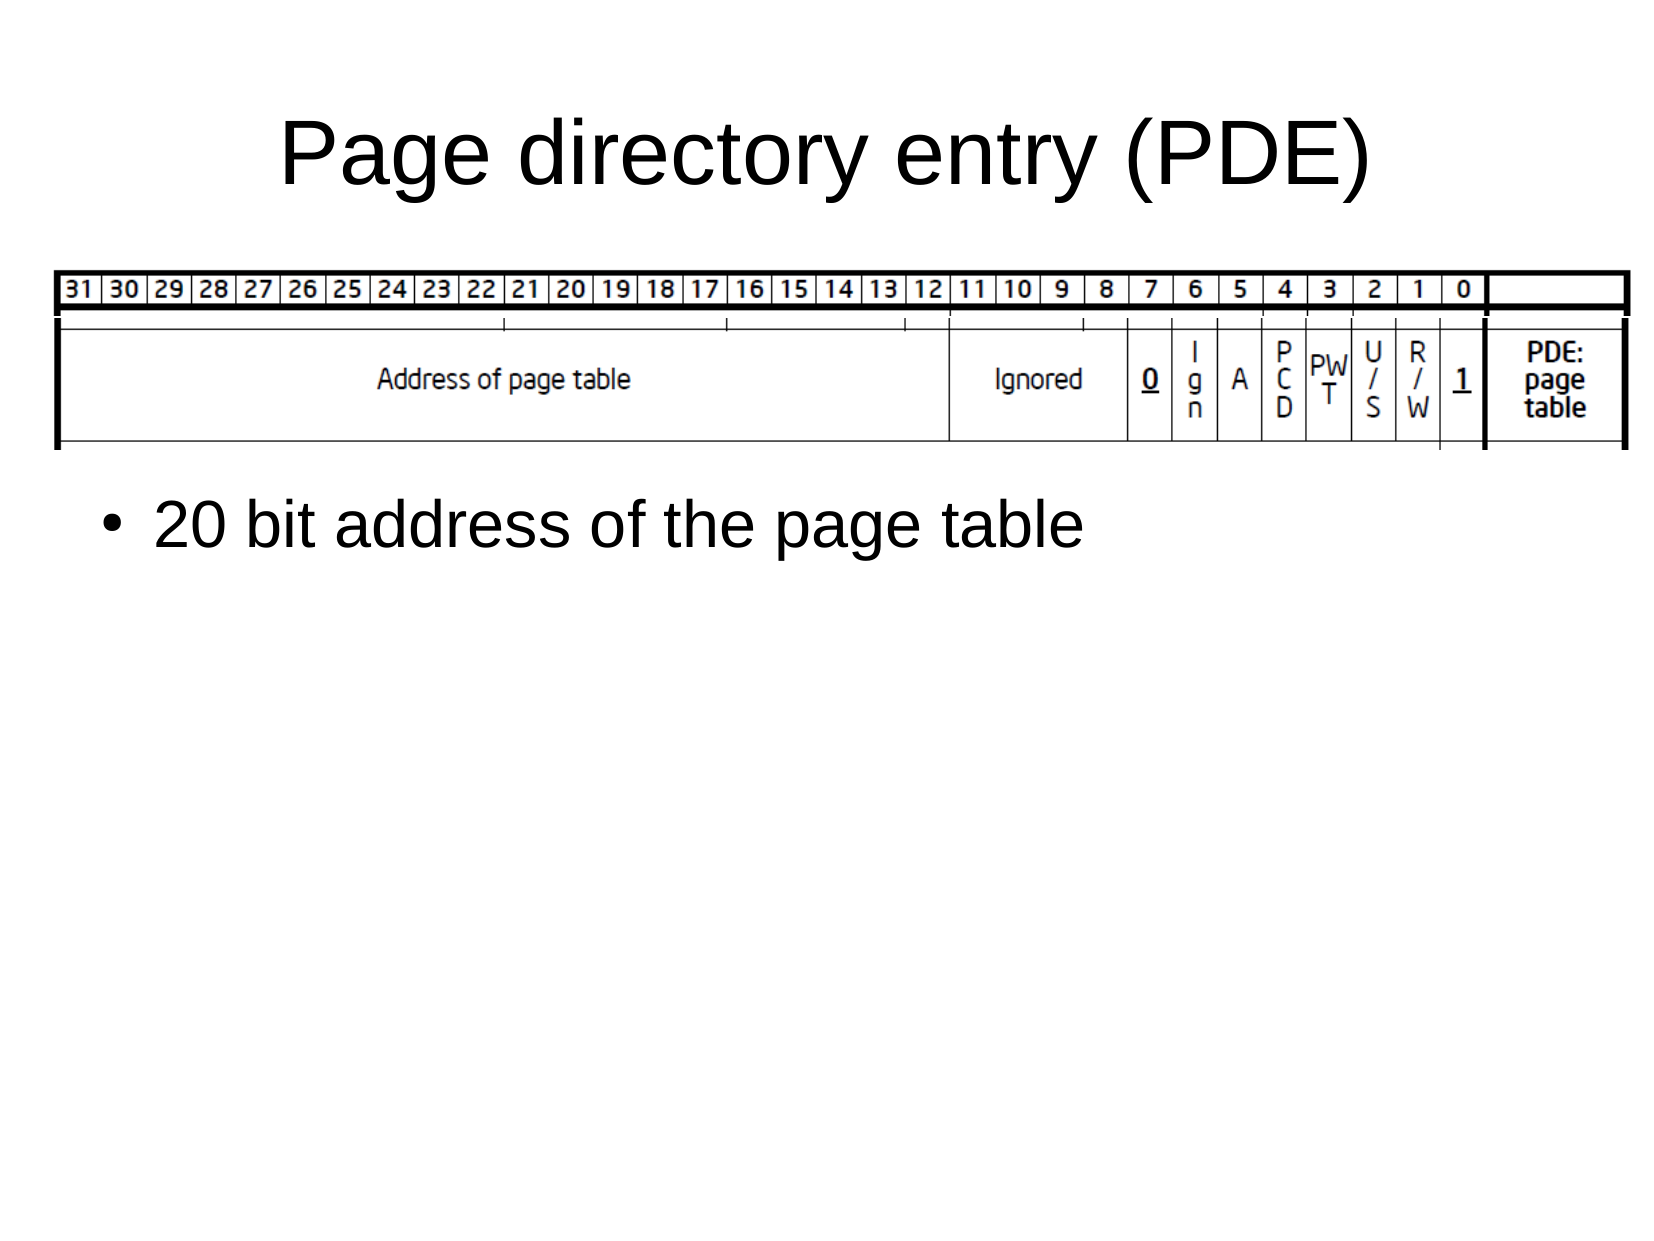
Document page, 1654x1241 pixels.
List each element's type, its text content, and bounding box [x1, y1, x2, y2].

title Page directory entry (PDE) [82, 49, 1571, 257]
picture [37, 318, 1642, 451]
list 20 bit address of the page table [82, 487, 1571, 1088]
picture [42, 262, 1636, 316]
